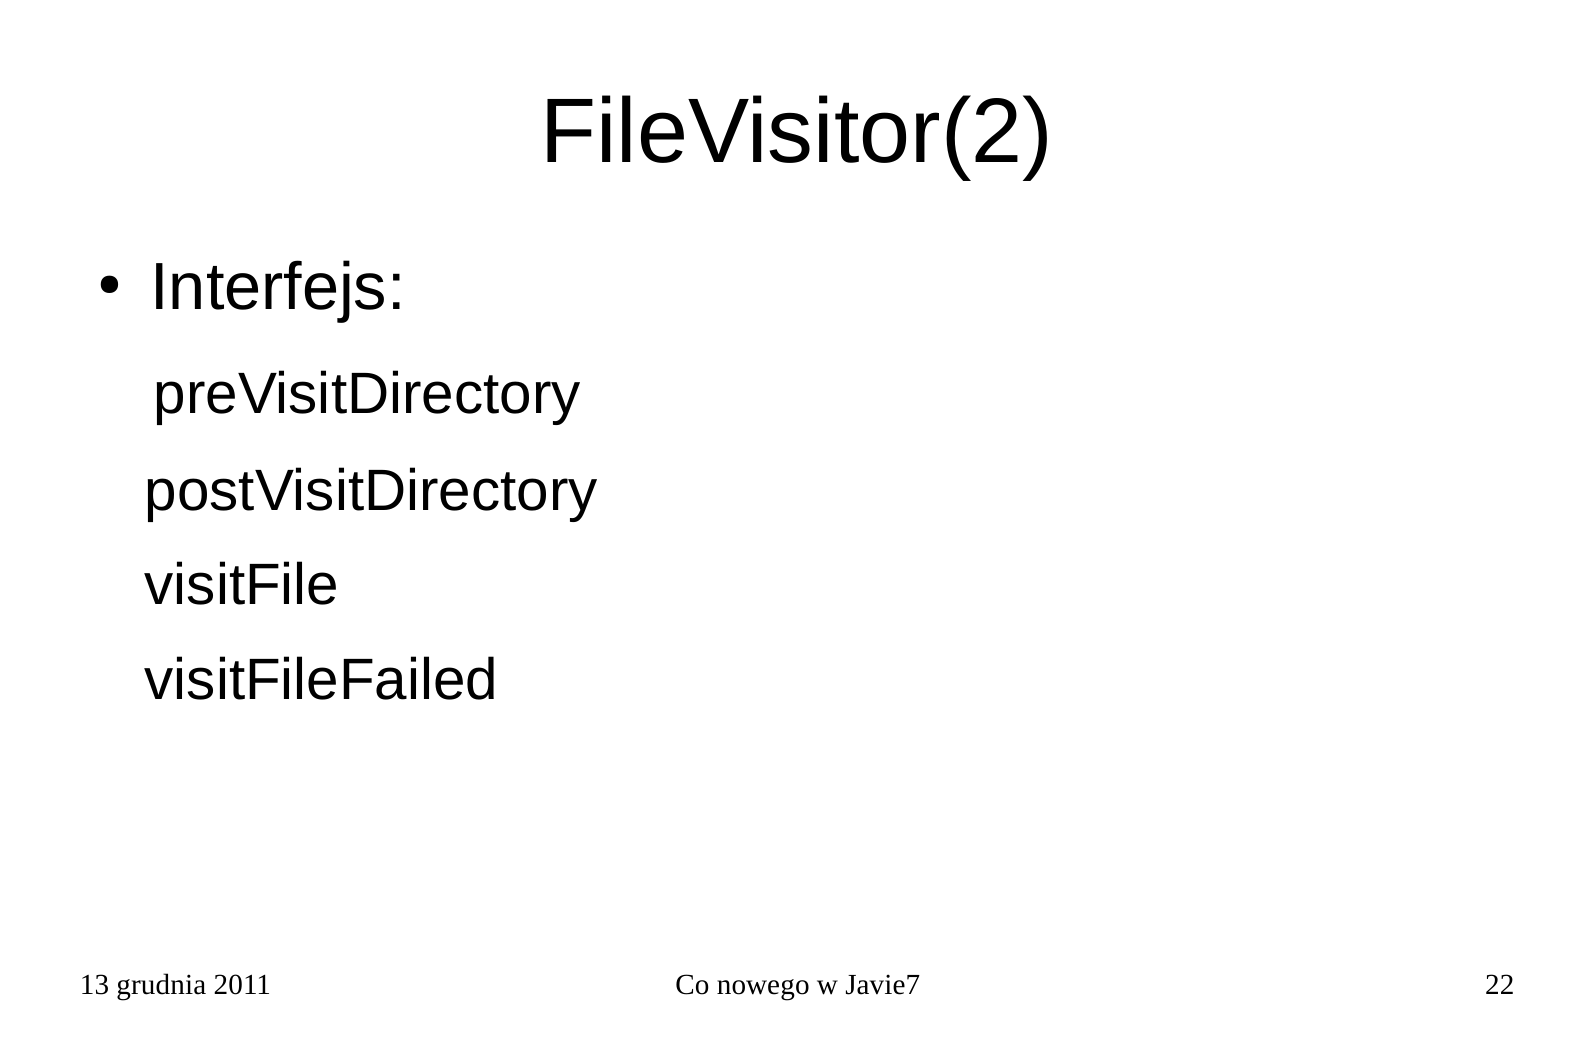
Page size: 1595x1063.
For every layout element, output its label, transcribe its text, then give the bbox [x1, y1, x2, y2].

list Interfejs: preVisitDirectory postVisitDirectory visitFile visitFileFailed [79, 248, 1515, 951]
title FileVisitor(2) [79, 42, 1515, 220]
